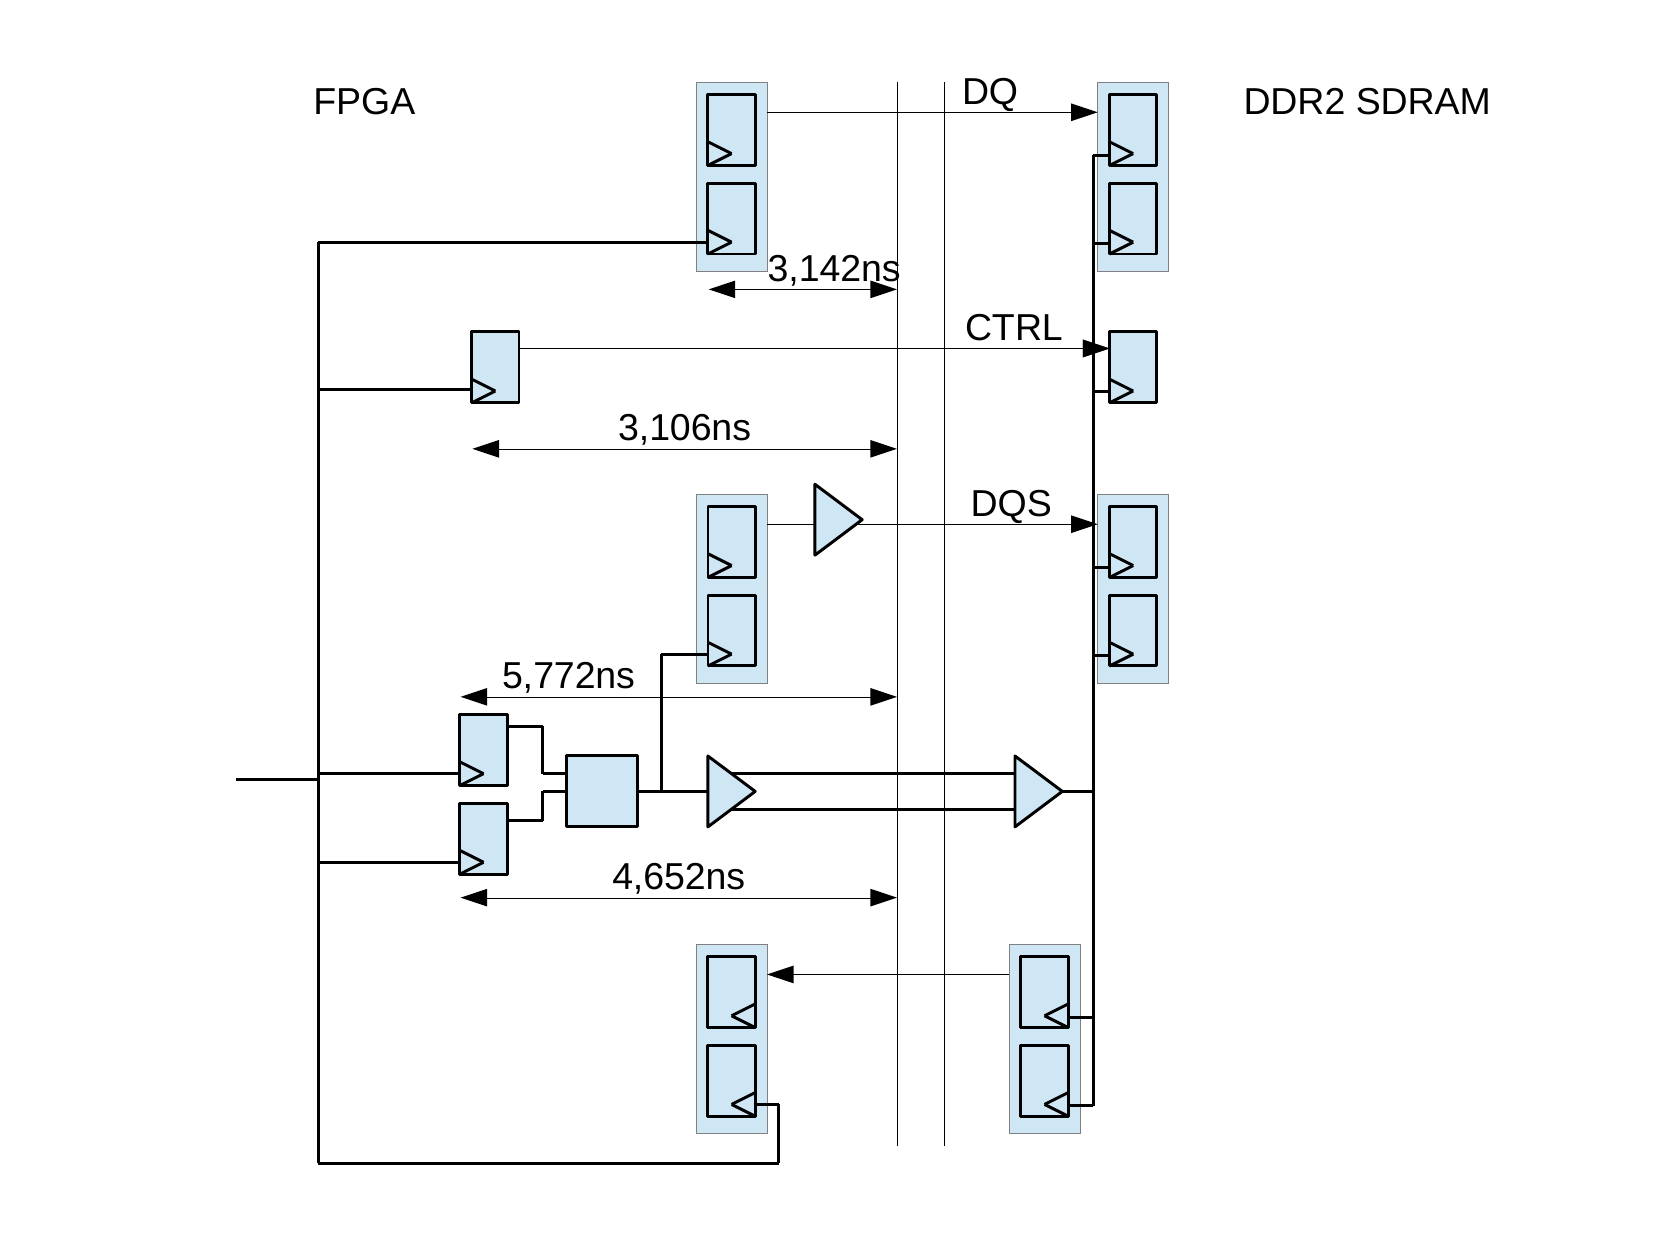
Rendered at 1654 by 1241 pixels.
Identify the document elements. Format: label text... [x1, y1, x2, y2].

text_box [1009, 944, 1081, 1134]
text_box [1014, 755, 1062, 827]
text_box [1097, 82, 1169, 272]
text_box [707, 755, 756, 827]
text_box [1109, 382, 1127, 400]
text_box [471, 331, 519, 403]
text_box [459, 853, 478, 872]
text_box [696, 944, 768, 1134]
text_box [566, 755, 638, 827]
text_box [1097, 494, 1169, 684]
text_box FPGA [298, 73, 431, 130]
text_box [696, 494, 768, 684]
text_box DDR2 SDRAM [1228, 73, 1506, 130]
text_box [471, 381, 490, 401]
text_box [814, 484, 863, 556]
text_box [1109, 331, 1157, 403]
text_box [459, 803, 508, 875]
text_box [696, 82, 768, 272]
text_box [459, 714, 508, 786]
text_box [459, 764, 478, 783]
